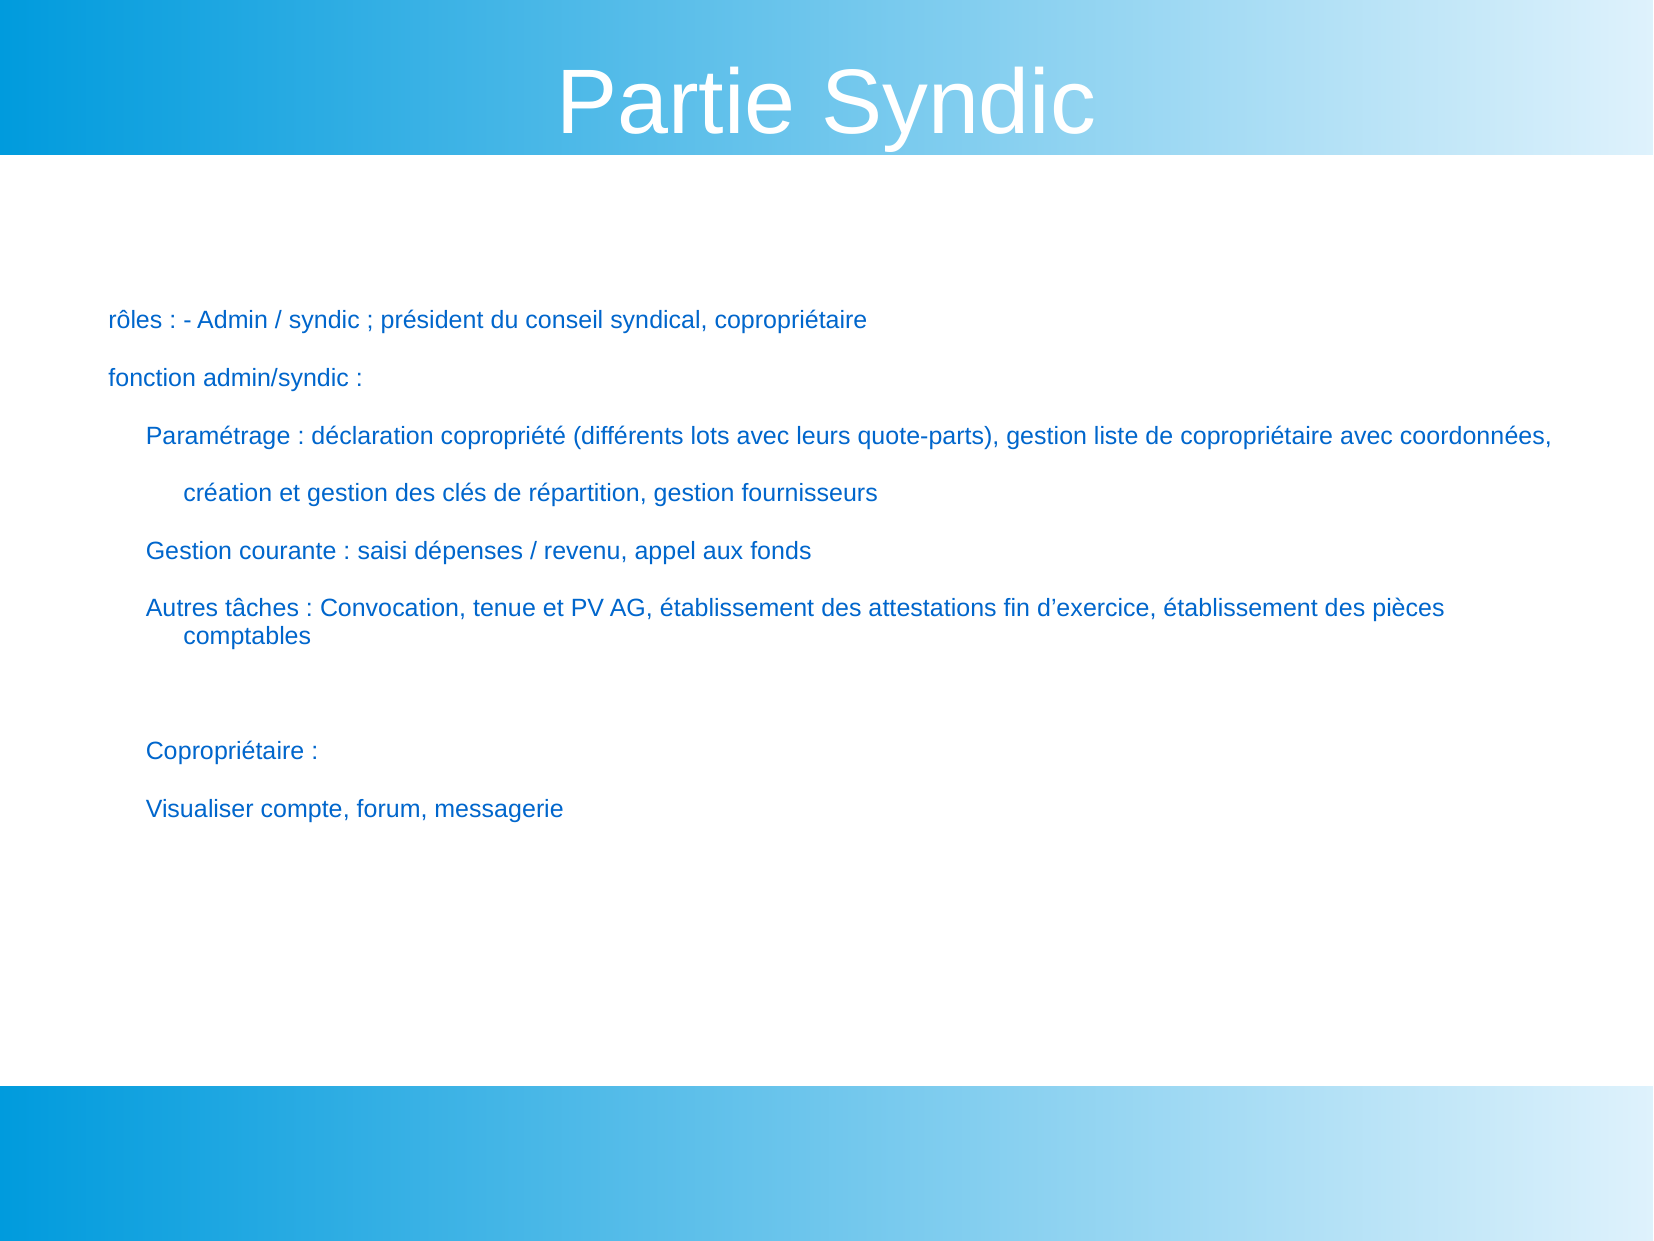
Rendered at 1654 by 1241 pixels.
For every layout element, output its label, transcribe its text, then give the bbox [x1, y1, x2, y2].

title Partie Syndic [82, 49, 1571, 155]
list rôles : - Admin / syndic ; président du conseil syndical, copropriétaire fonction admin/syndic : Paramétrage : déclaration copropriété (différents lots avec leurs quote-parts), gestion liste de copropriétaire avec coordonnées, création et gestion des clés de répartition, gestion fournisseurs Gestion courante : saisi dépenses / revenu, appel aux fonds Autres tâches : Convocation, tenue et PV AG, établissement des attestations fin d’exercice, établissement des pièces comptables Copropriétaire : Visualiser compte, forum, messagerie [70, 202, 1559, 1087]
